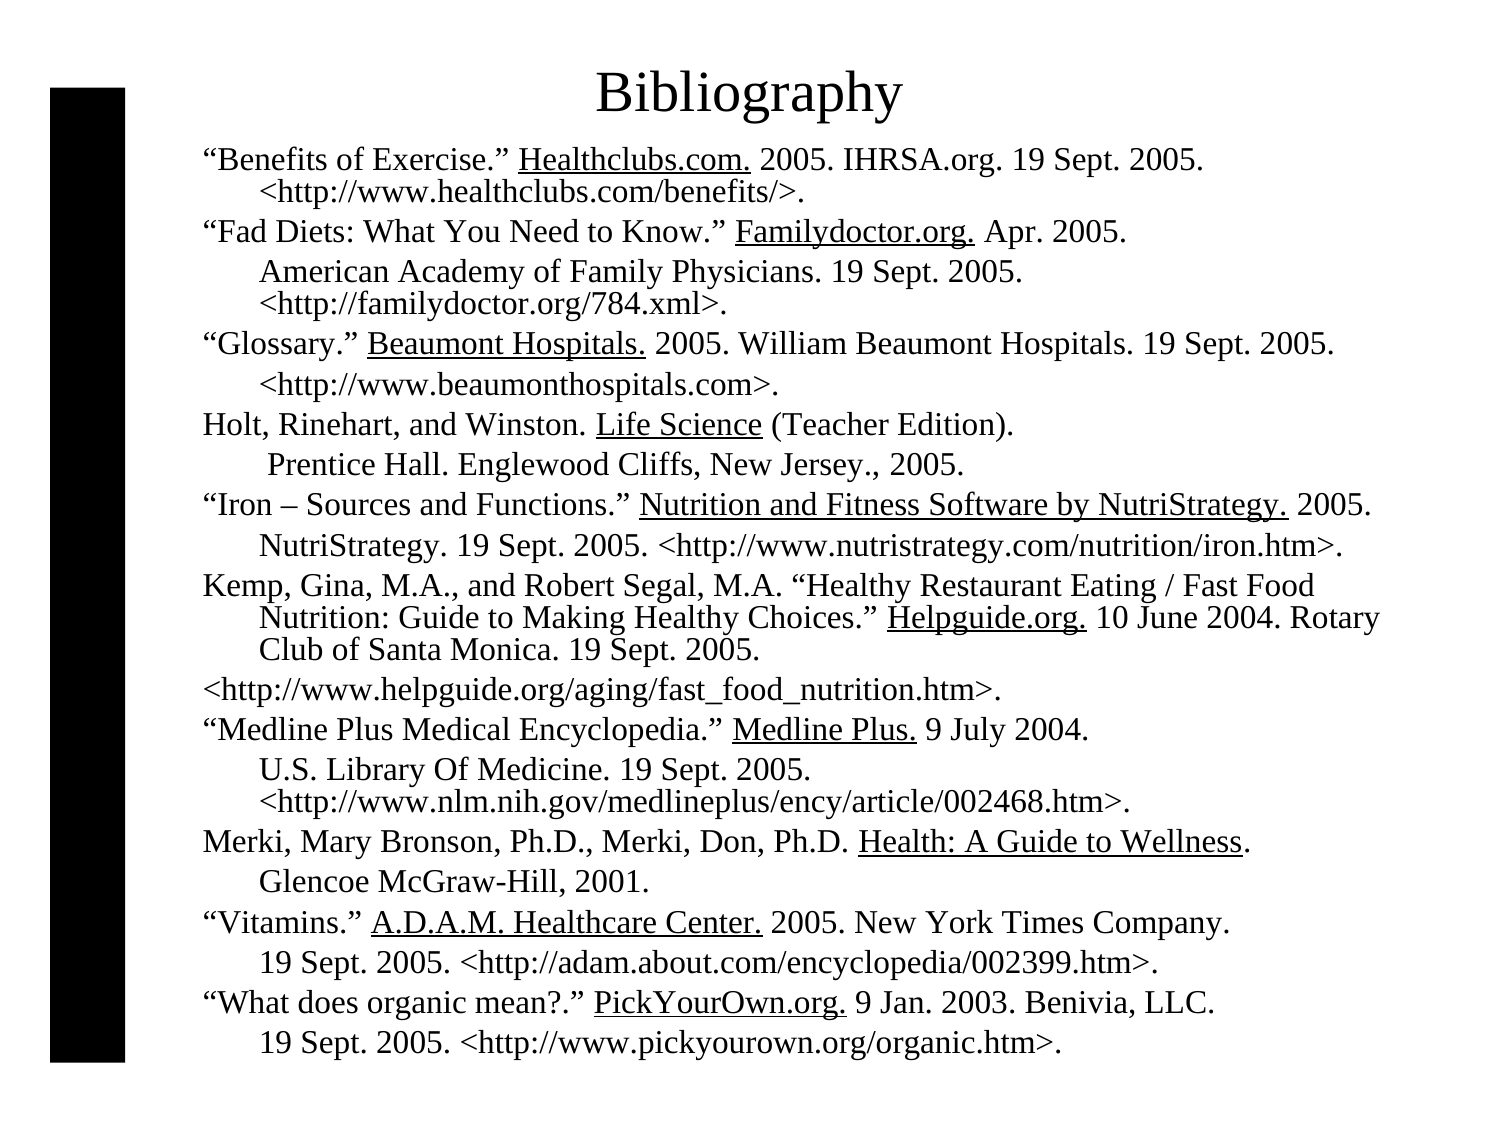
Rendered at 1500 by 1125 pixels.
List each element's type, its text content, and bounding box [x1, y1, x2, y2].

title Bibliography [75, 45, 1426, 131]
list “Benefits of Exercise.” Healthclubs.com. 2005. IHRSA.org. 19 Sept. 2005. <http://www.healthclubs.com/benefits/>. “Fad Diets: What You Need to Know.” Familydoctor.org. Apr. 2005. American Academy of Family Physicians. 19 Sept. 2005. <http://familydoctor.org/784.xml>. “Glossary.” Beaumont Hospitals. 2005. William Beaumont Hospitals. 19 Sept. 2005. <http://www.beaumonthospitals.com>. Holt, Rinehart, and Winston. Life Science (Teacher Edition). Prentice Hall. Englewood Cliffs, New Jersey., 2005. “Iron – Sources and Functions.” Nutrition and Fitness Software by NutriStrategy. 2005. NutriStrategy. 19 Sept. 2005. <http://www.nutristrategy.com/nutrition/iron.htm>. Kemp, Gina, M.A., and Robert Segal, M.A. “Healthy Restaurant Eating / Fast Food Nutrition: Guide to Making Healthy Choices.” Helpguide.org. 10 June 2004. Rotary Club of Santa Monica. 19 Sept. 2005. <http://www.helpguide.org/aging/fast_food_nutrition.htm>. “Medline Plus Medical Encyclopedia.” Medline Plus. 9 July 2004. U.S. Library Of Medicine. 19 Sept. 2005. <http://www.nlm.nih.gov/medlineplus/ency/article/002468.htm>. Merki, Mary Bronson, Ph.D., Merki, Don, Ph.D. Health: A Guide to Wellness. Glencoe McGraw-Hill, 2001. “Vitamins.” A.D.A.M. Healthcare Center. 2005. New York Times Company. 19 Sept. 2005. <http://adam.about.com/encyclopedia/002399.htm>. “What does organic mean?.” PickYourOwn.org. 9 Jan. 2003. Benivia, LLC. 19 Sept. 2005. <http://www.pickyourown.org/organic.htm>. [187, 137, 1425, 1101]
text_box [50, 87, 126, 1063]
